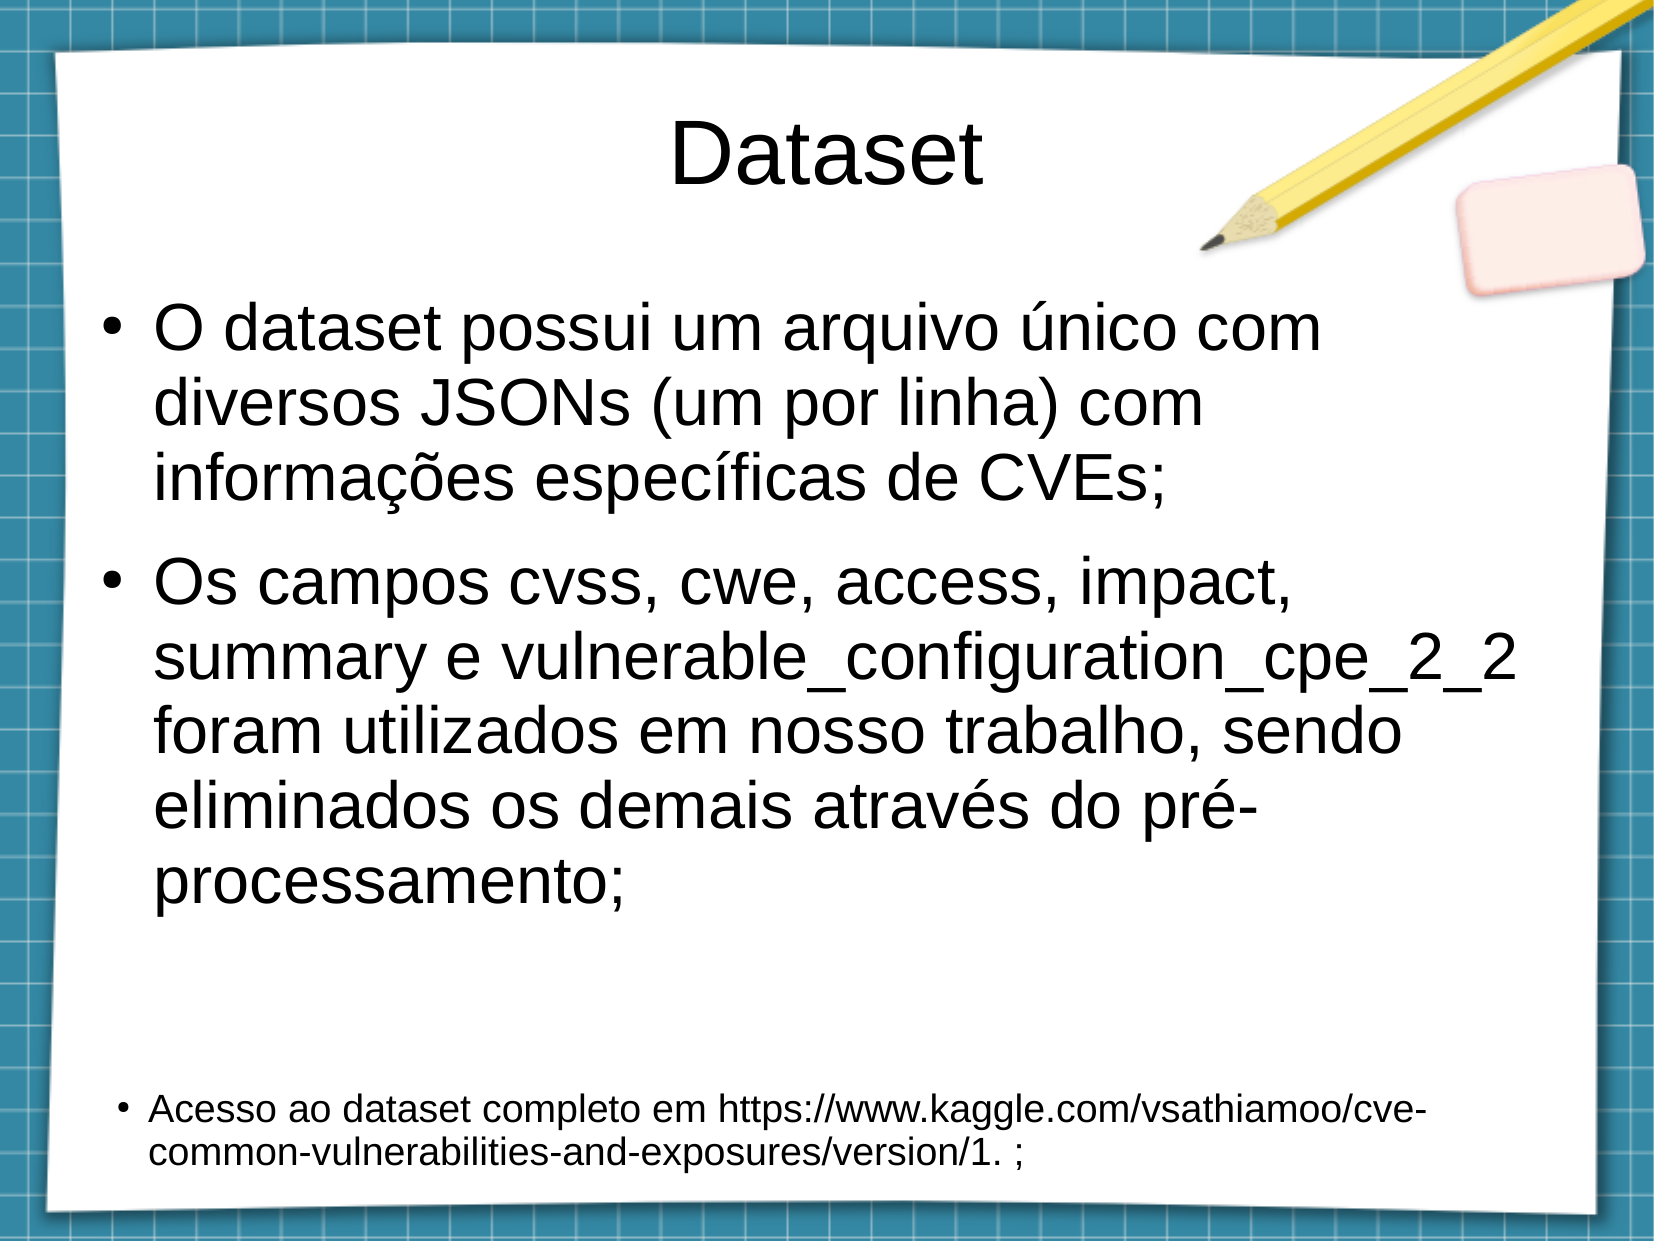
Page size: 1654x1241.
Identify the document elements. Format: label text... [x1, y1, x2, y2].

list Acesso ao dataset completo em https://www.kaggle.com/vsathiamoo/cve-common-vulnerabilities-and-exposures/version/1. ; [106, 1086, 1453, 1193]
picture [0, 0, 1654, 1241]
title Dataset [82, 49, 1571, 257]
list O dataset possui um arquivo único com diversos JSONs (um por linha) com informações específicas de CVEs; Os campos cvss, cwe, access, impact, summary e vulnerable_configuration_cpe_2_2 foram utilizados em nosso trabalho, sendo eliminados os demais através do pré-processamento; [82, 290, 1571, 1010]
